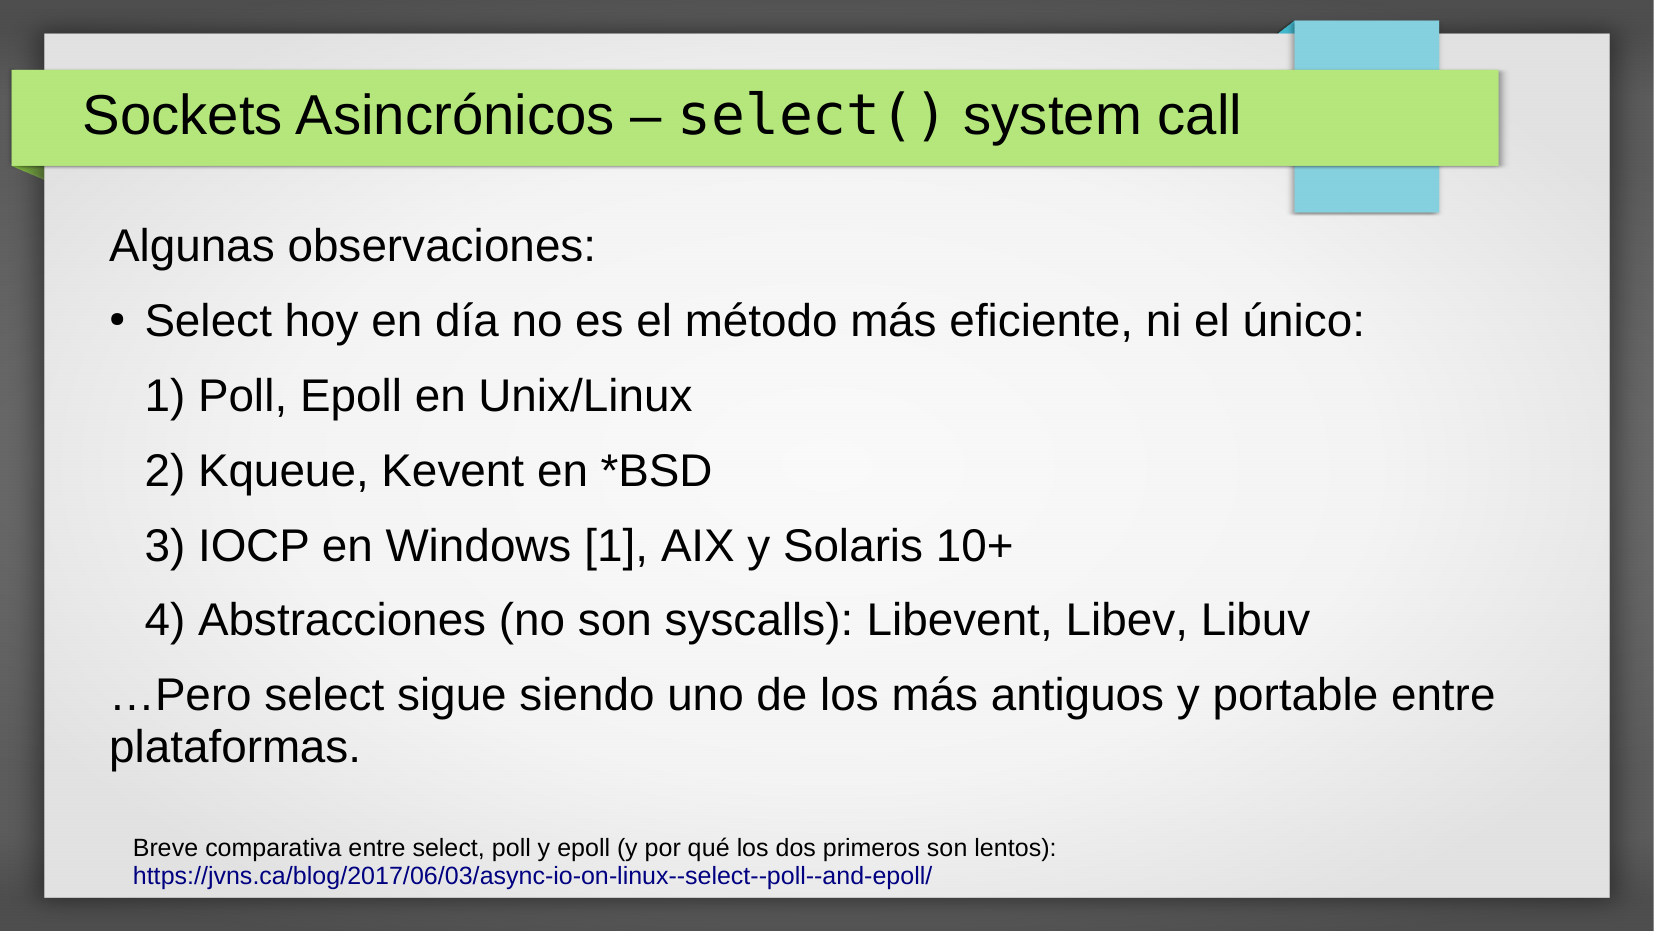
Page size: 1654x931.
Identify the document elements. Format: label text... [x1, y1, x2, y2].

picture [0, 0, 1654, 931]
title Sockets Asincrónicos – select() system call [82, 52, 1323, 179]
text_box Algunas observaciones: Select hoy en día no es el método más eficiente, ni el único: Poll, Epoll en Unix/Linux Kqueue, Kevent en *BSD IOCP en Windows [1], AIX y Solaris 10+ Abstracciones (no son syscalls): Libevent, Libev, Libuv …Pero select sigue siendo uno de los más antiguos y portable entre plataformas. [94, 212, 1571, 780]
text_box Breve comparativa entre select, poll y epoll (y por qué los dos primeros son lentos): https://jvns.ca/blog/2017/06/03/async-io-on-linux--select--poll--and-epoll/ [118, 826, 1430, 898]
